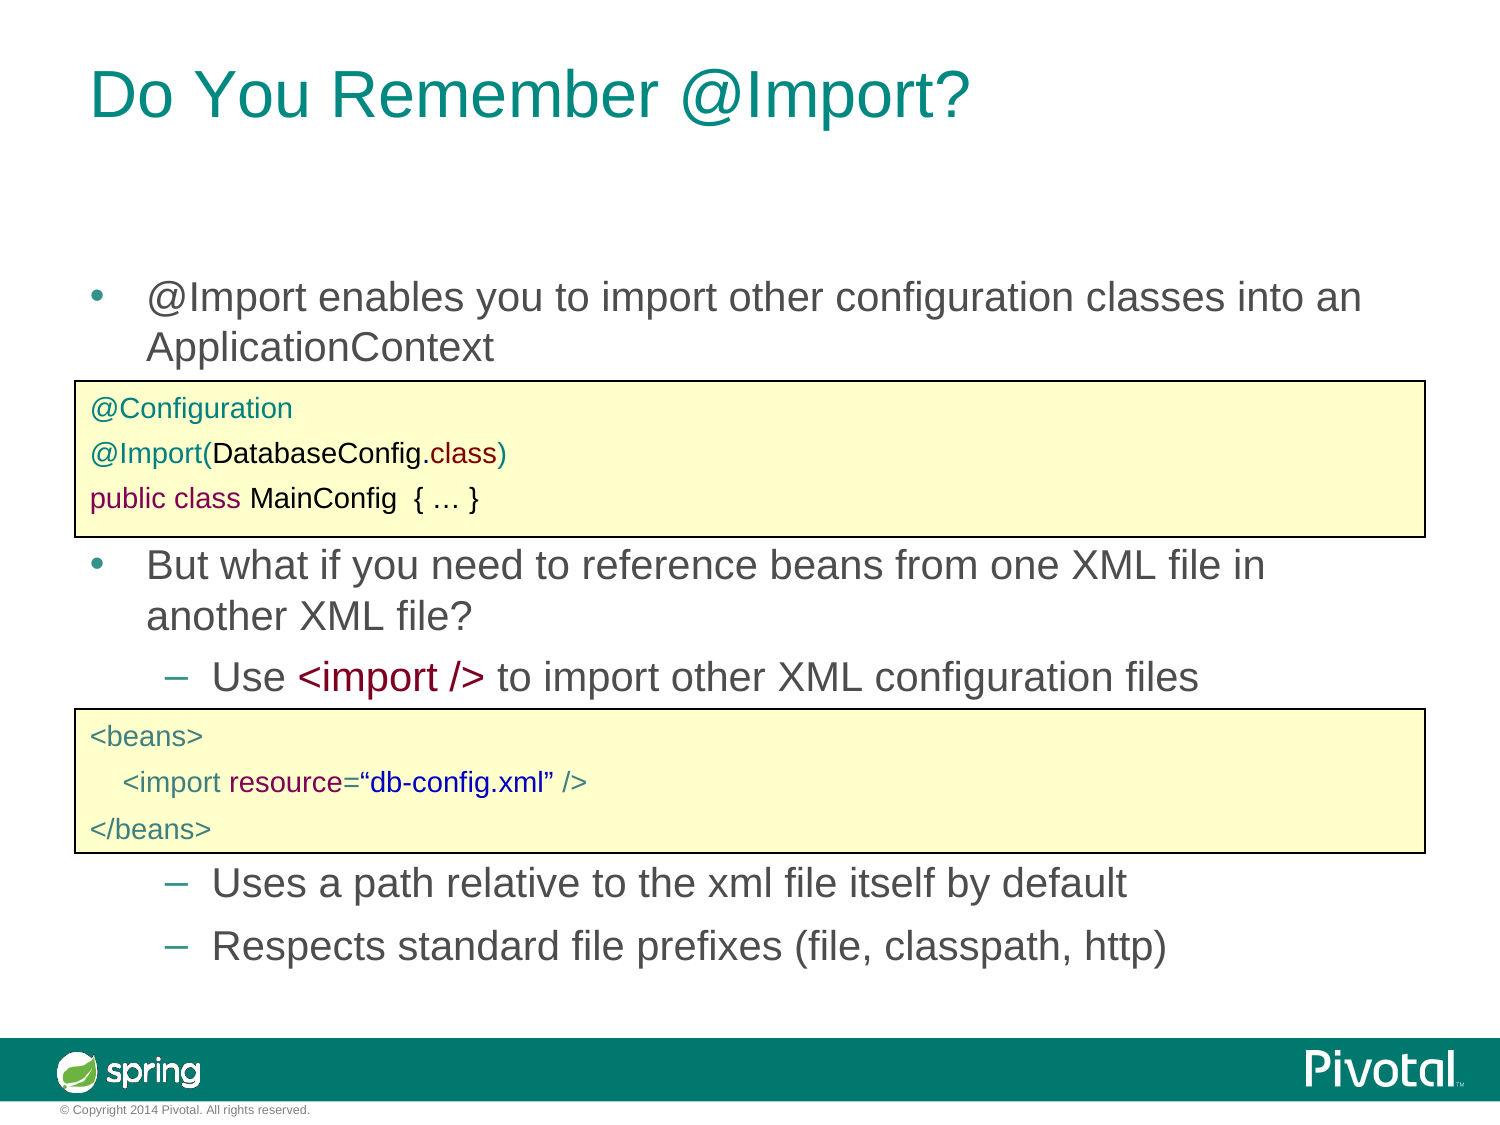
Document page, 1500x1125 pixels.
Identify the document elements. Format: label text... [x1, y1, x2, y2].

picture [1306, 1050, 1464, 1087]
title Do You Remember @Import? [75, 37, 1426, 225]
list @Import enables you to import other configuration classes into an ApplicationContext But what if you need to reference beans from one XML file in another XML file? Use <import /> to import other XML configuration files Uses a path relative to the xml file itself by default Respects standard file prefixes (file, classpath, http) [75, 262, 1426, 1013]
picture [32, 1041, 210, 1103]
